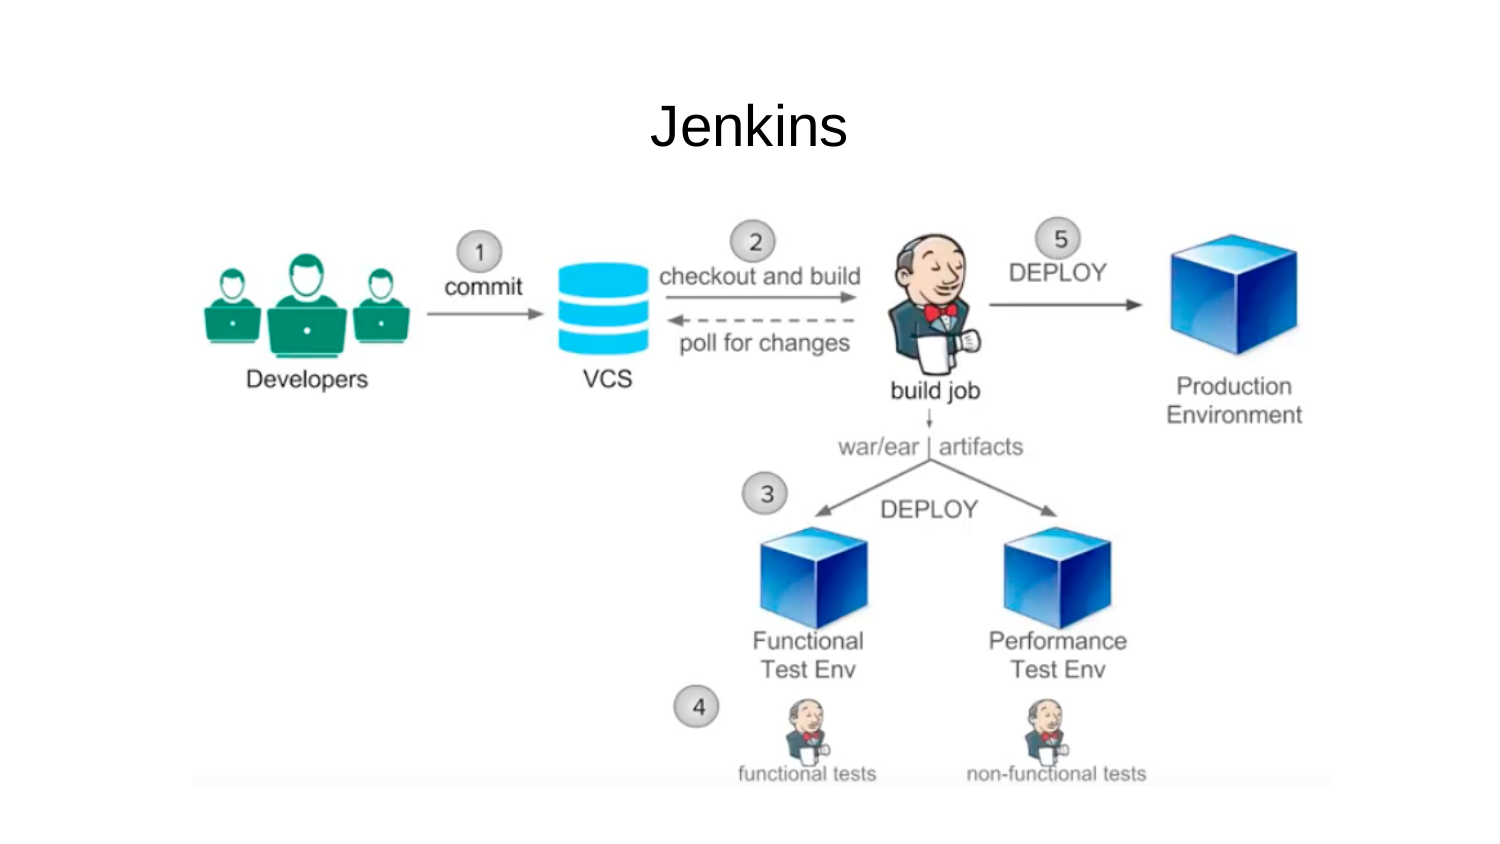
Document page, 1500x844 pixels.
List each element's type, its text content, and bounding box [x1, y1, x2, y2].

title Jenkins [51, 72, 1449, 167]
picture [193, 198, 1331, 786]
